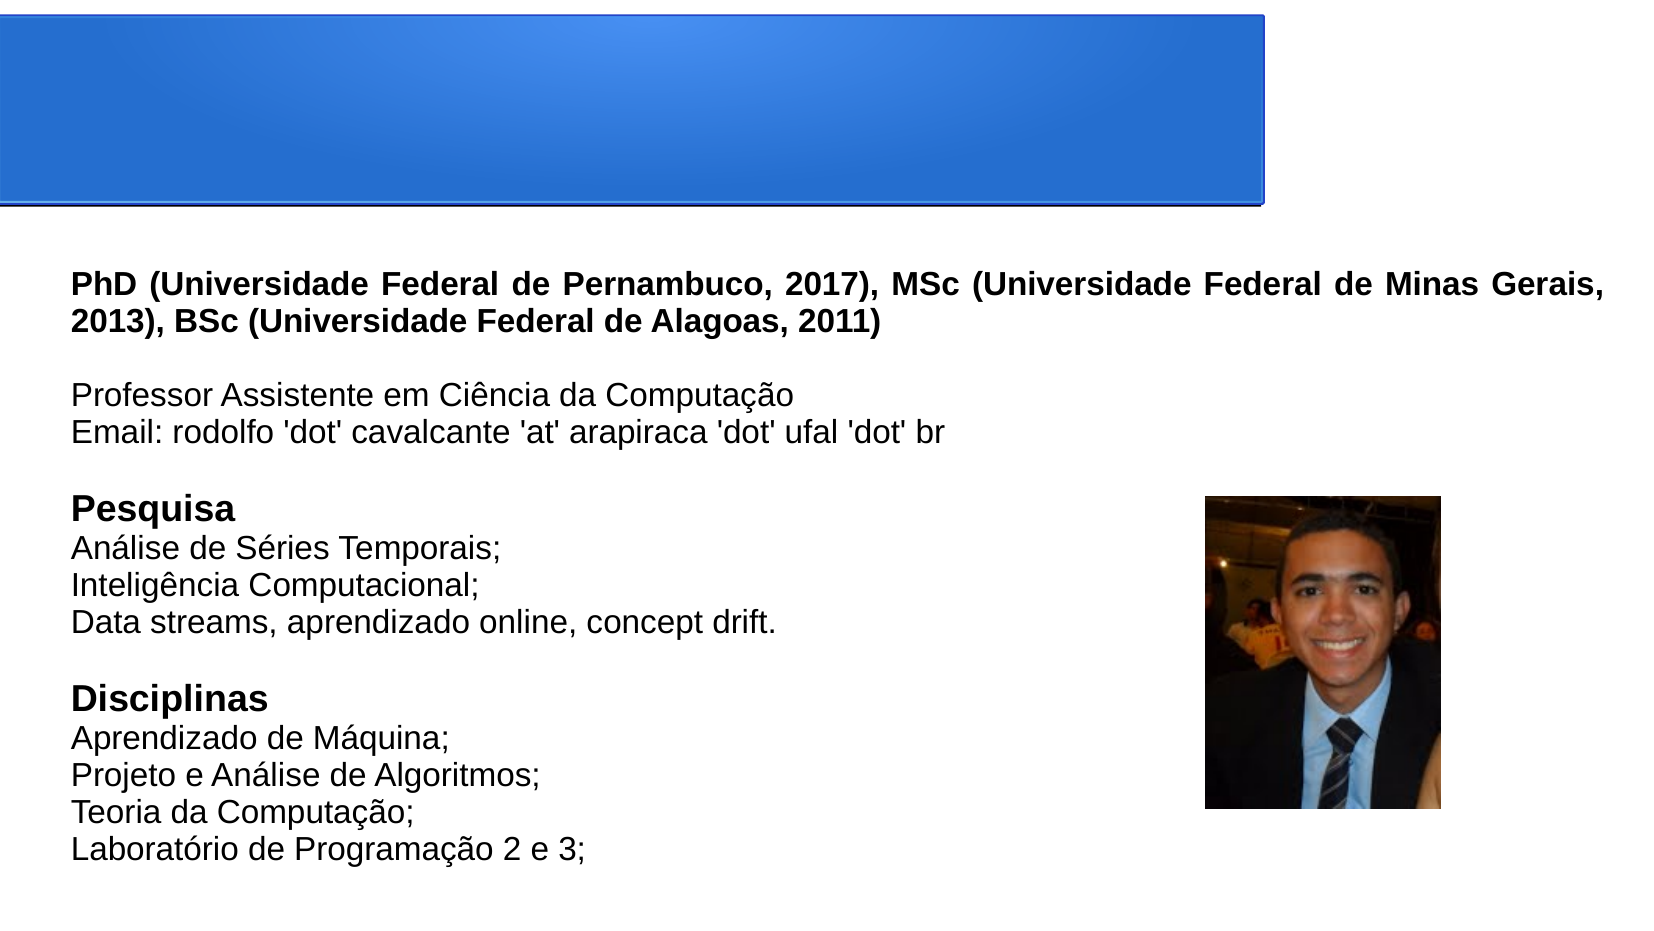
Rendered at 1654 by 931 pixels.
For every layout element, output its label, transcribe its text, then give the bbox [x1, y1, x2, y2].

picture [1205, 496, 1441, 809]
subtitle PhD (Universidade Federal de Pernambuco, 2017), MSc (Universidade Federal de Minas Gerais, 2013), BSc (Universidade Federal de Alagoas, 2011) Professor Assistente em Ciência da Computação Email: rodolfo 'dot' cavalcante 'at' arapiraca 'dot' ufal 'dot' br Pesquisa Análise de Séries Temporais; Inteligência Computacional; Data streams, aprendizado online, concept drift. Disciplinas Aprendizado de Máquina; Projeto e Análise de Algoritmos; Teoria da Computação; Laboratório de Programação 2 e 3; [70, 247, 1607, 886]
